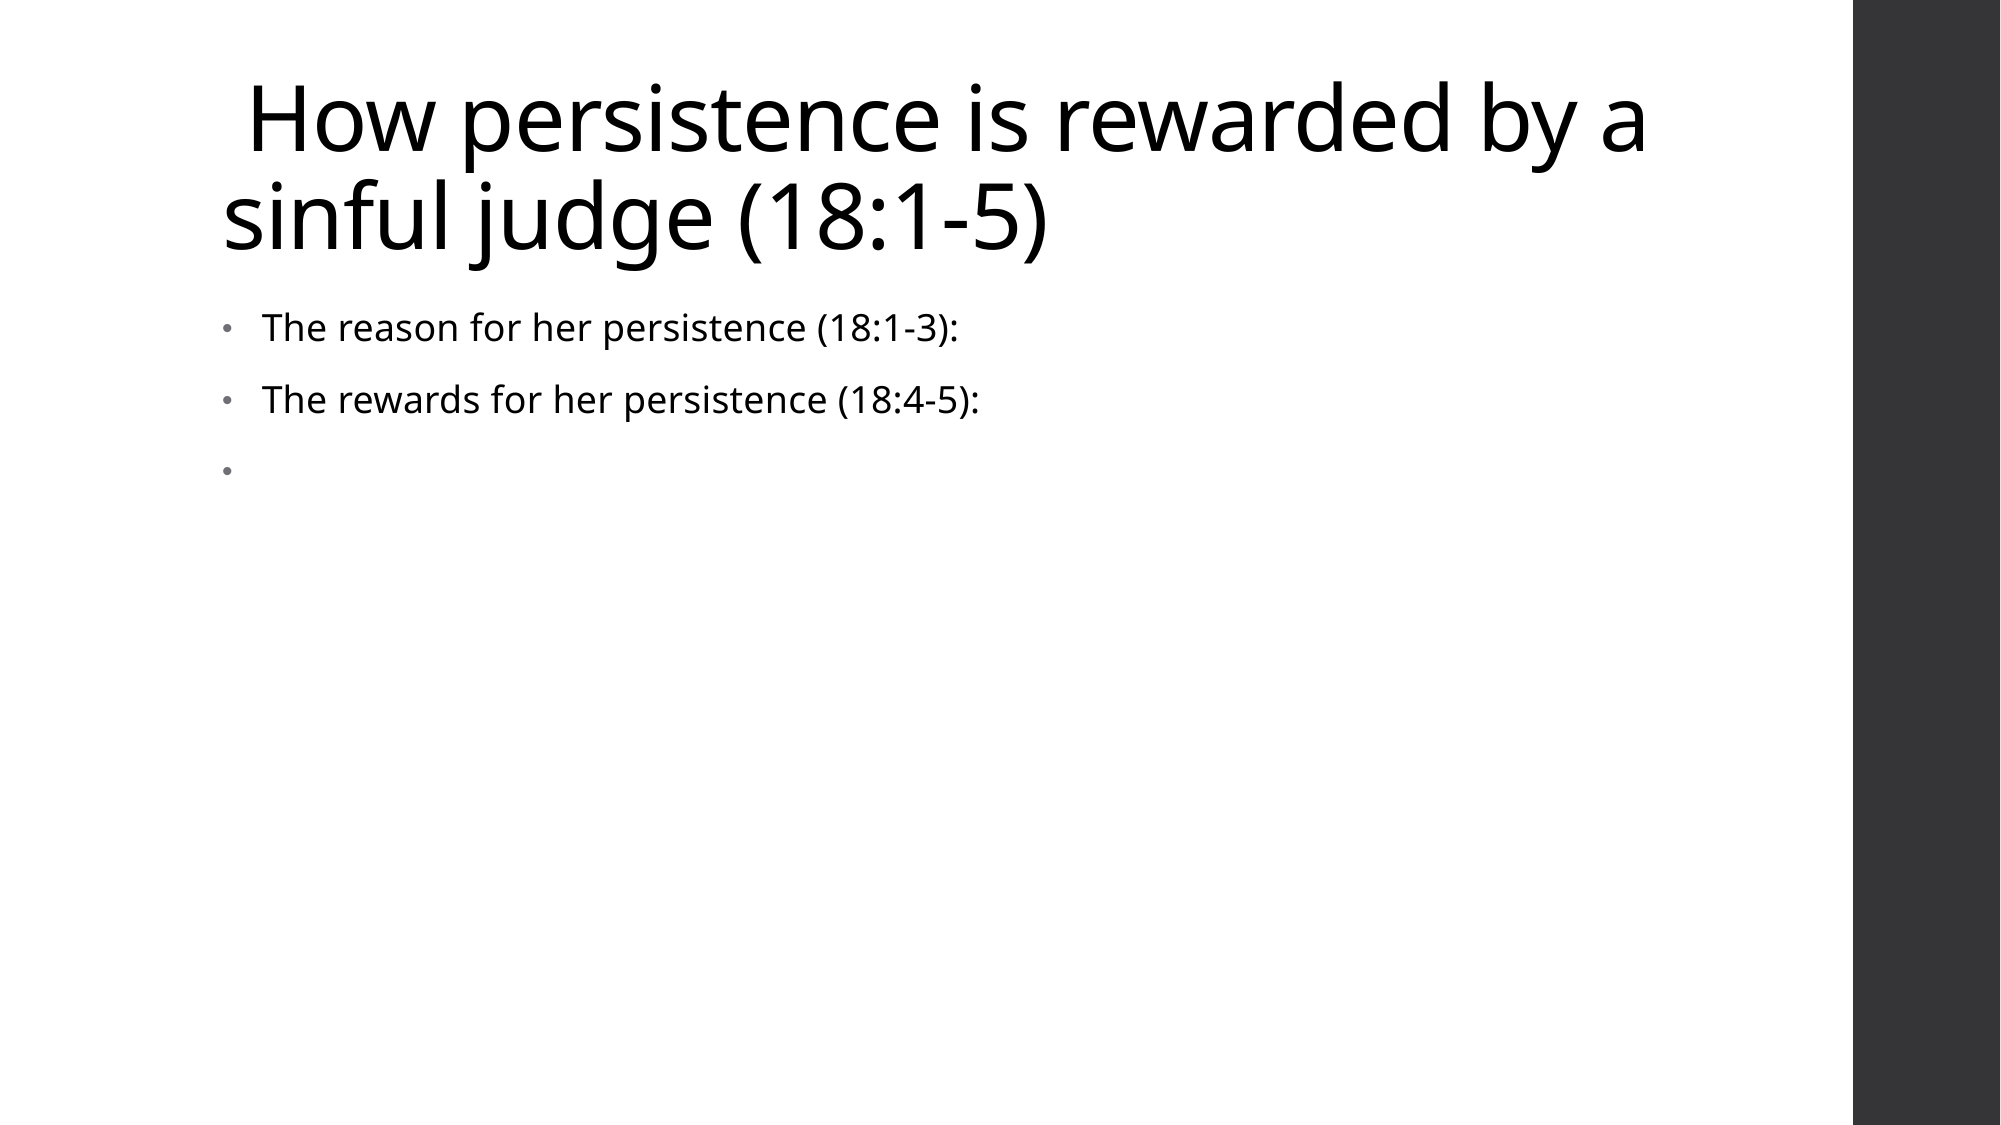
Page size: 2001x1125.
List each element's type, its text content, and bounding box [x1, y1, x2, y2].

list The reason for her persistence (18:1-3): The rewards for her persistence (18:4-5): [206, 299, 1617, 1014]
title How persistence is rewarded by a sinful judge (18:1-5) [206, 60, 1797, 278]
